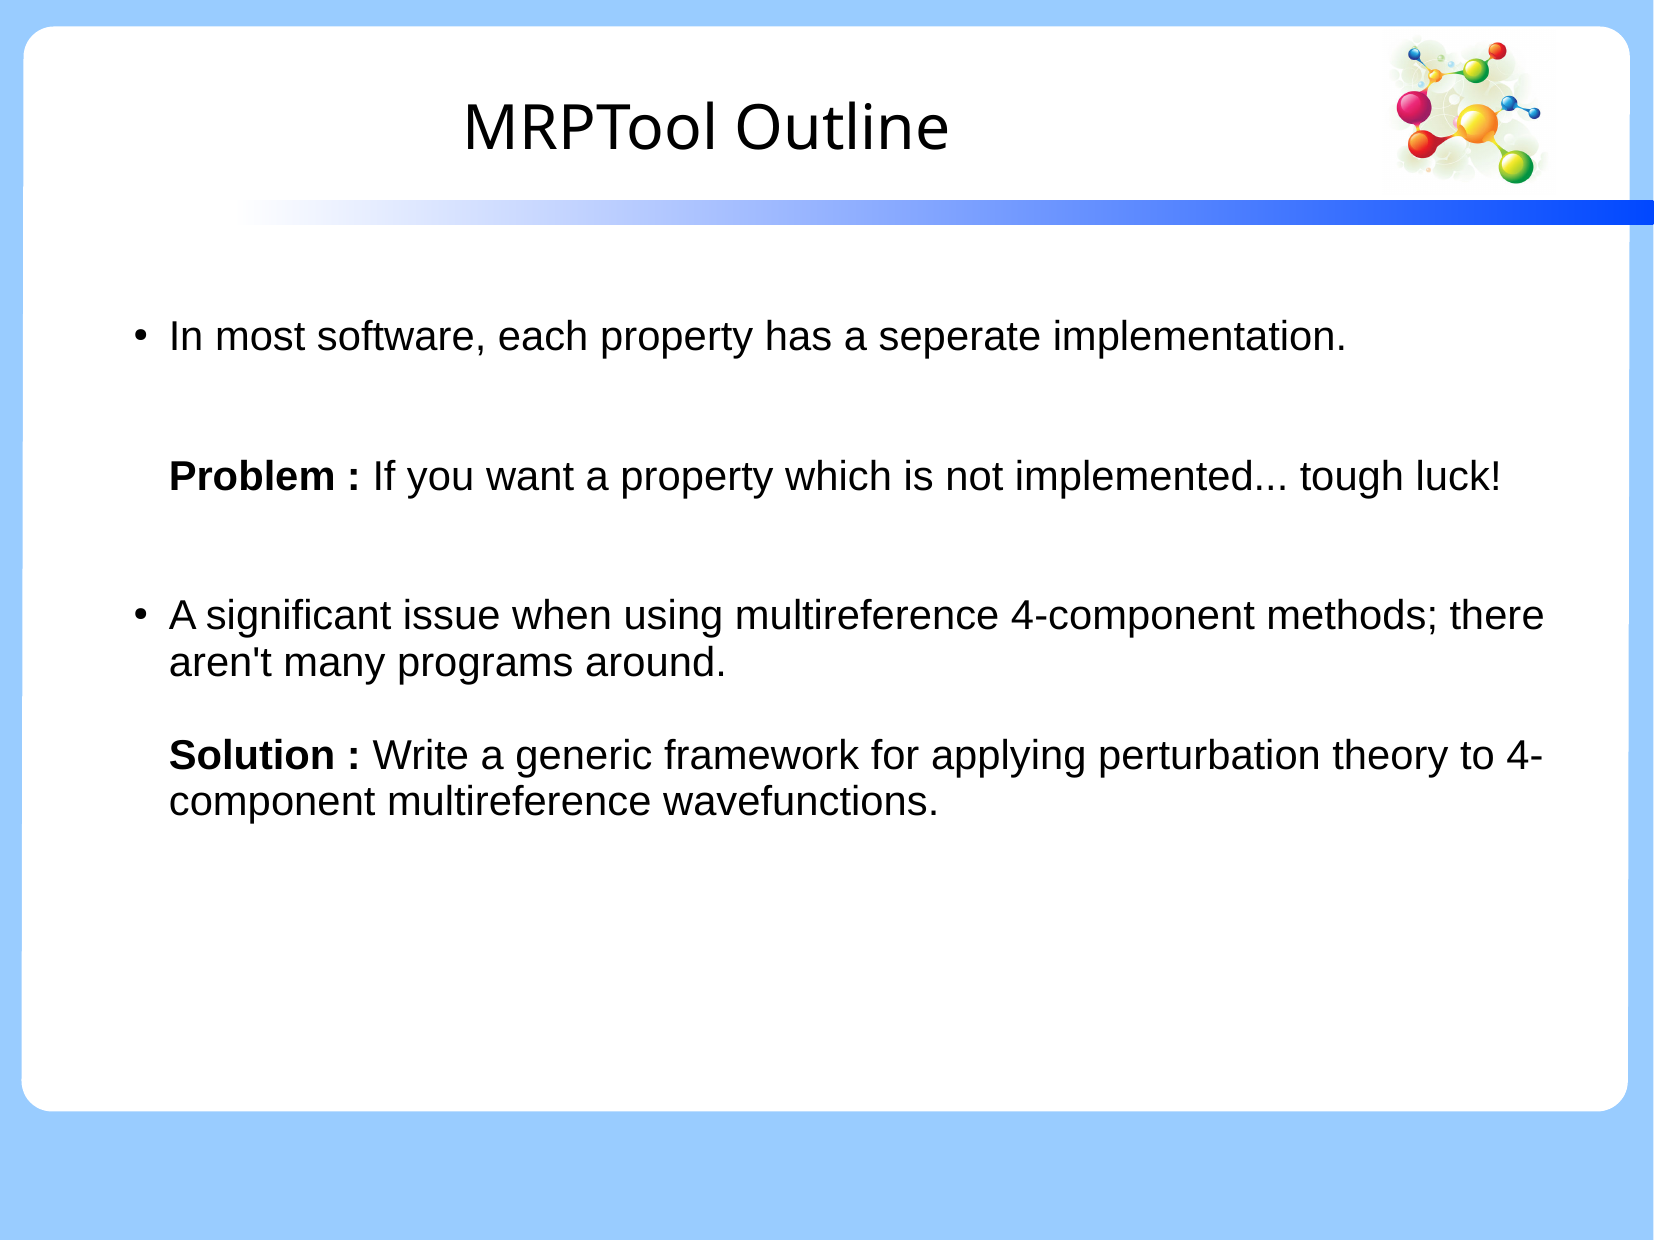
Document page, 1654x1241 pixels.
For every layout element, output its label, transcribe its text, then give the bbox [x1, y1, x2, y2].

title MRPTool Outline [82, 49, 1332, 201]
picture [1382, 29, 1556, 195]
text_box In most software, each property has a seperate implementation. Problem : If you want a property which is not implemented... tough luck! A significant issue when using multireference 4-component methods; there aren't many programs around. Solution : Write a generic framework for applying perturbation theory to 4-component multireference wavefunctions. [118, 305, 1592, 832]
